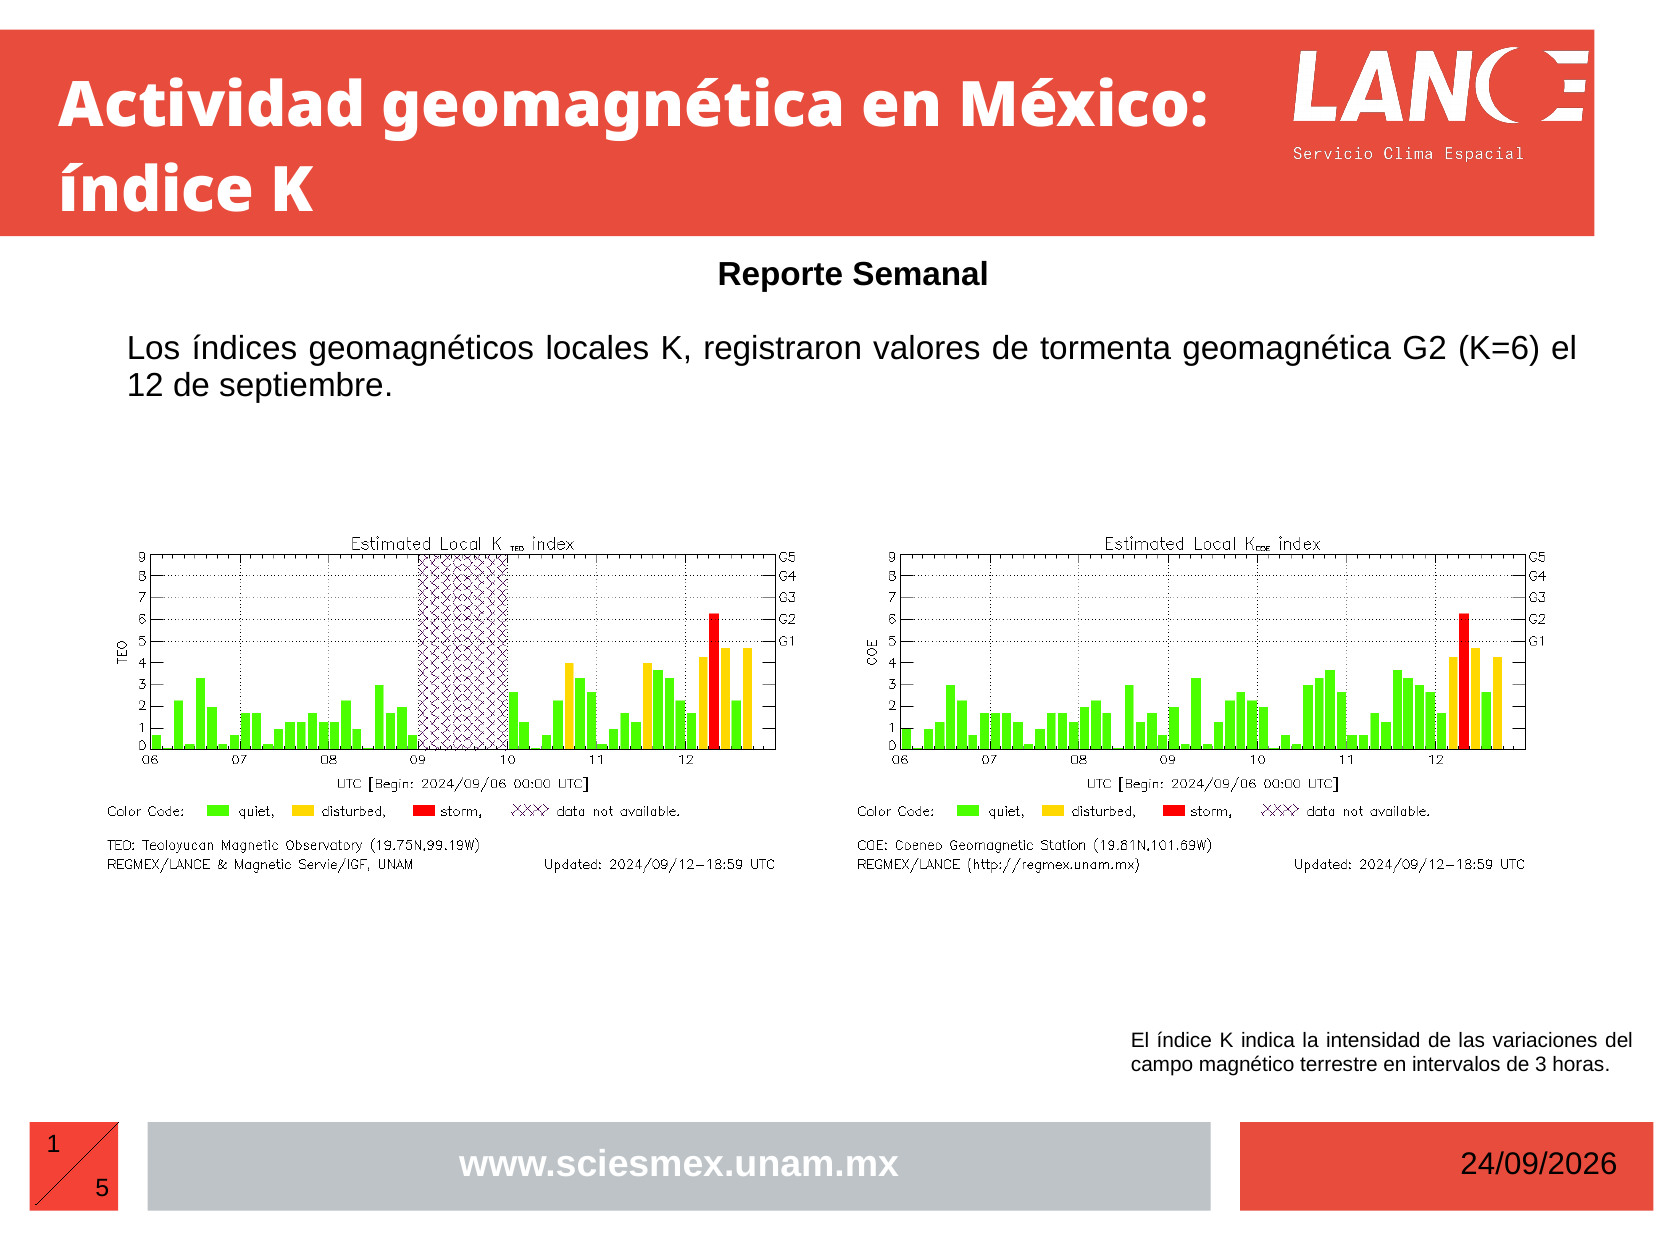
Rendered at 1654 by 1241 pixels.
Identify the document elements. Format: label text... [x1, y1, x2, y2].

text_box www.sciesmex.unam.mx [153, 1122, 1205, 1205]
title Actividad geomagnética en México: índice K [59, 59, 1312, 207]
text_box El índice K indica la intensidad de las variaciones del campo magnético terrestre en intervalos de 3 horas. [1116, 1021, 1648, 1084]
picture [100, 519, 810, 875]
picture [850, 671, 1560, 875]
text_box <número> [31, 1122, 176, 1170]
text_box 12/09/2024 [1424, 1122, 1654, 1205]
picture [1293, 47, 1589, 162]
text_box 5 [35, 1151, 125, 1209]
text_box Reporte Semanal Los índices geomagnéticos locales K, registraron valores de tormenta geomagnética G2 (K=6) el 12 de septiembre. [112, 248, 1595, 671]
